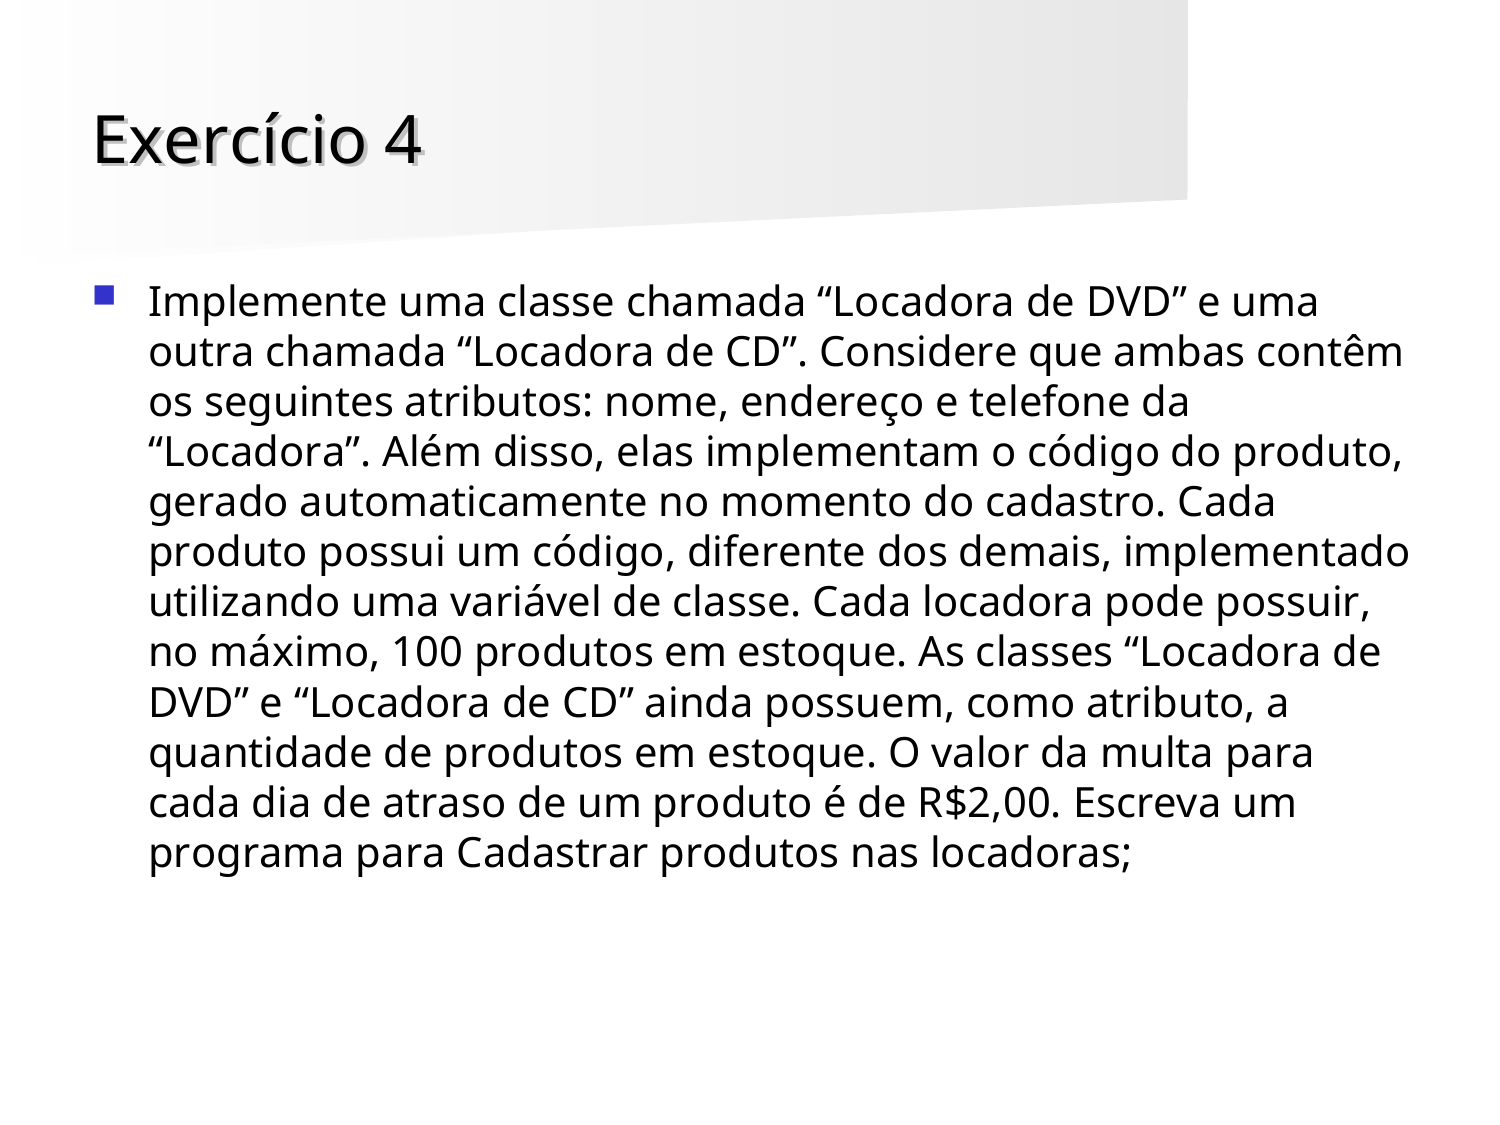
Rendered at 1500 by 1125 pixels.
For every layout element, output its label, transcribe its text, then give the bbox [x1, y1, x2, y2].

list Implemente uma classe chamada “Locadora de DVD” e uma outra chamada “Locadora de CD”. Considere que ambas contêm os seguintes atributos: nome, endereço e telefone da “Locadora”. Além disso, elas implementam o código do produto, gerado automaticamente no momento do cadastro. Cada produto possui um código, diferente dos demais, implementado utilizando uma variável de classe. Cada locadora pode possuir, no máximo, 100 produtos em estoque. As classes “Locadora de DVD” e “Locadora de CD” ainda possuem, como atributo, a quantidade de produtos em estoque. O valor da multa para cada dia de atraso de um produto é de R$2,00. Escreva um programa para Cadastrar produtos nas locadoras; [76, 267, 1427, 1005]
title Exercício 4 [76, 42, 1427, 231]
